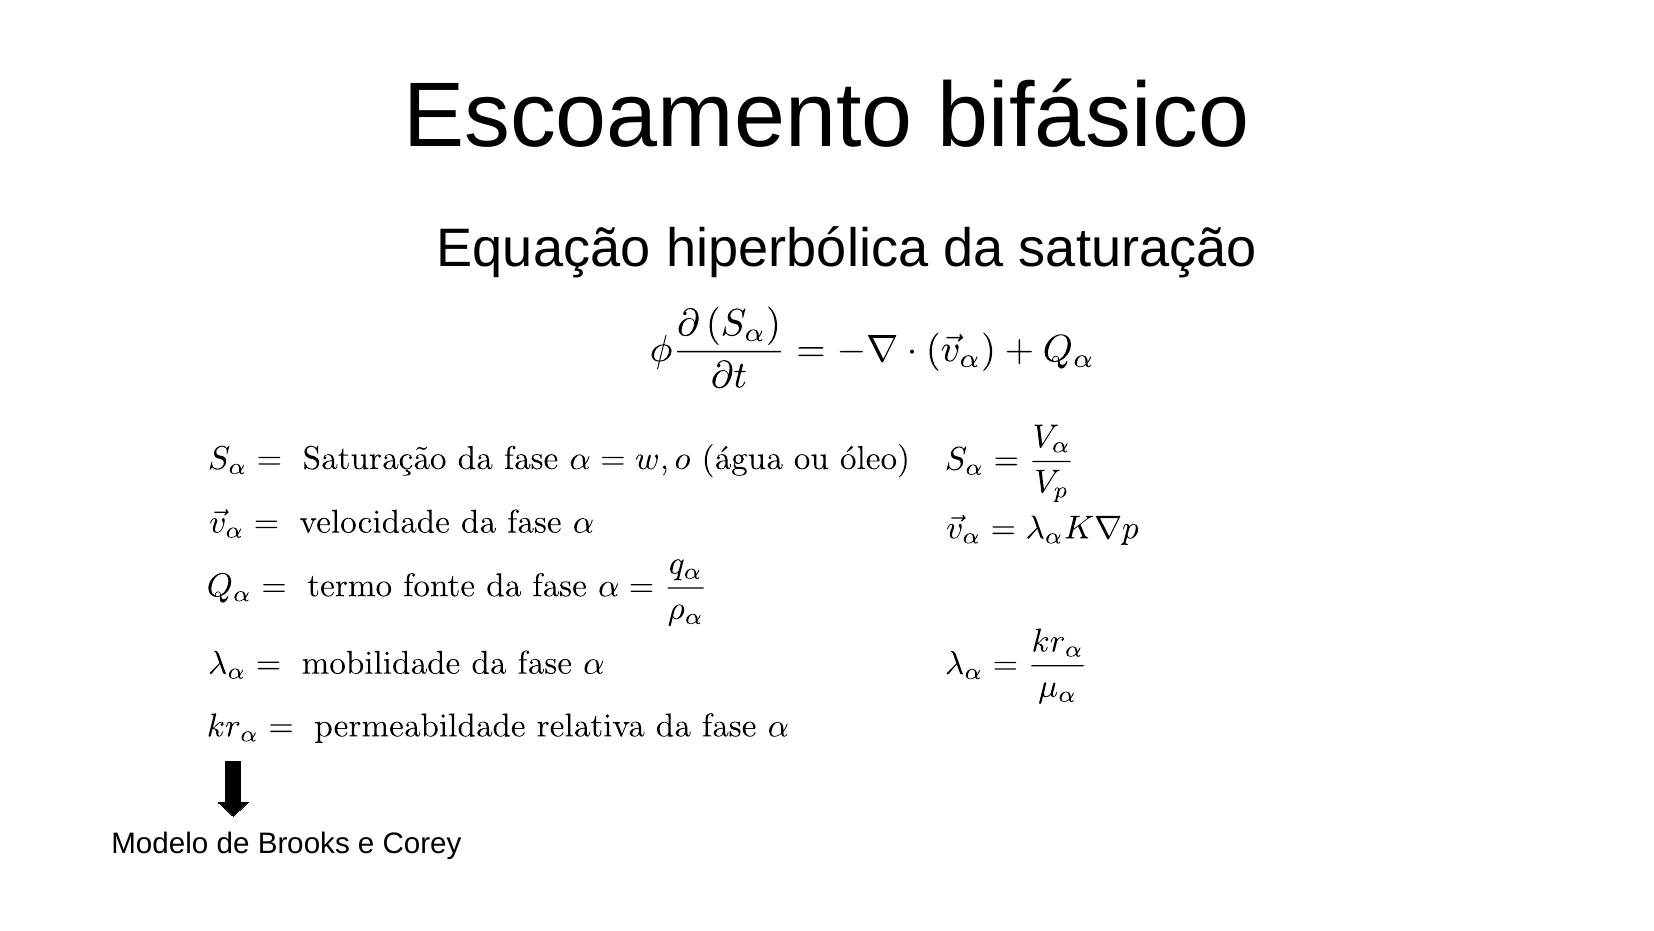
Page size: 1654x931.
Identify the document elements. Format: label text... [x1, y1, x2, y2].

picture [944, 628, 1084, 704]
title Escoamento bifásico [82, 37, 1571, 193]
picture [206, 649, 605, 681]
list Equação hiperbólica da saturação [0, 217, 1625, 296]
picture [648, 305, 1093, 390]
picture [206, 442, 908, 479]
picture [944, 514, 1139, 545]
picture [944, 424, 1071, 502]
list Modelo de Brooks e Corey [29, 826, 481, 886]
picture [206, 559, 704, 627]
picture [206, 713, 788, 743]
picture [206, 507, 594, 540]
text_box [218, 761, 249, 817]
